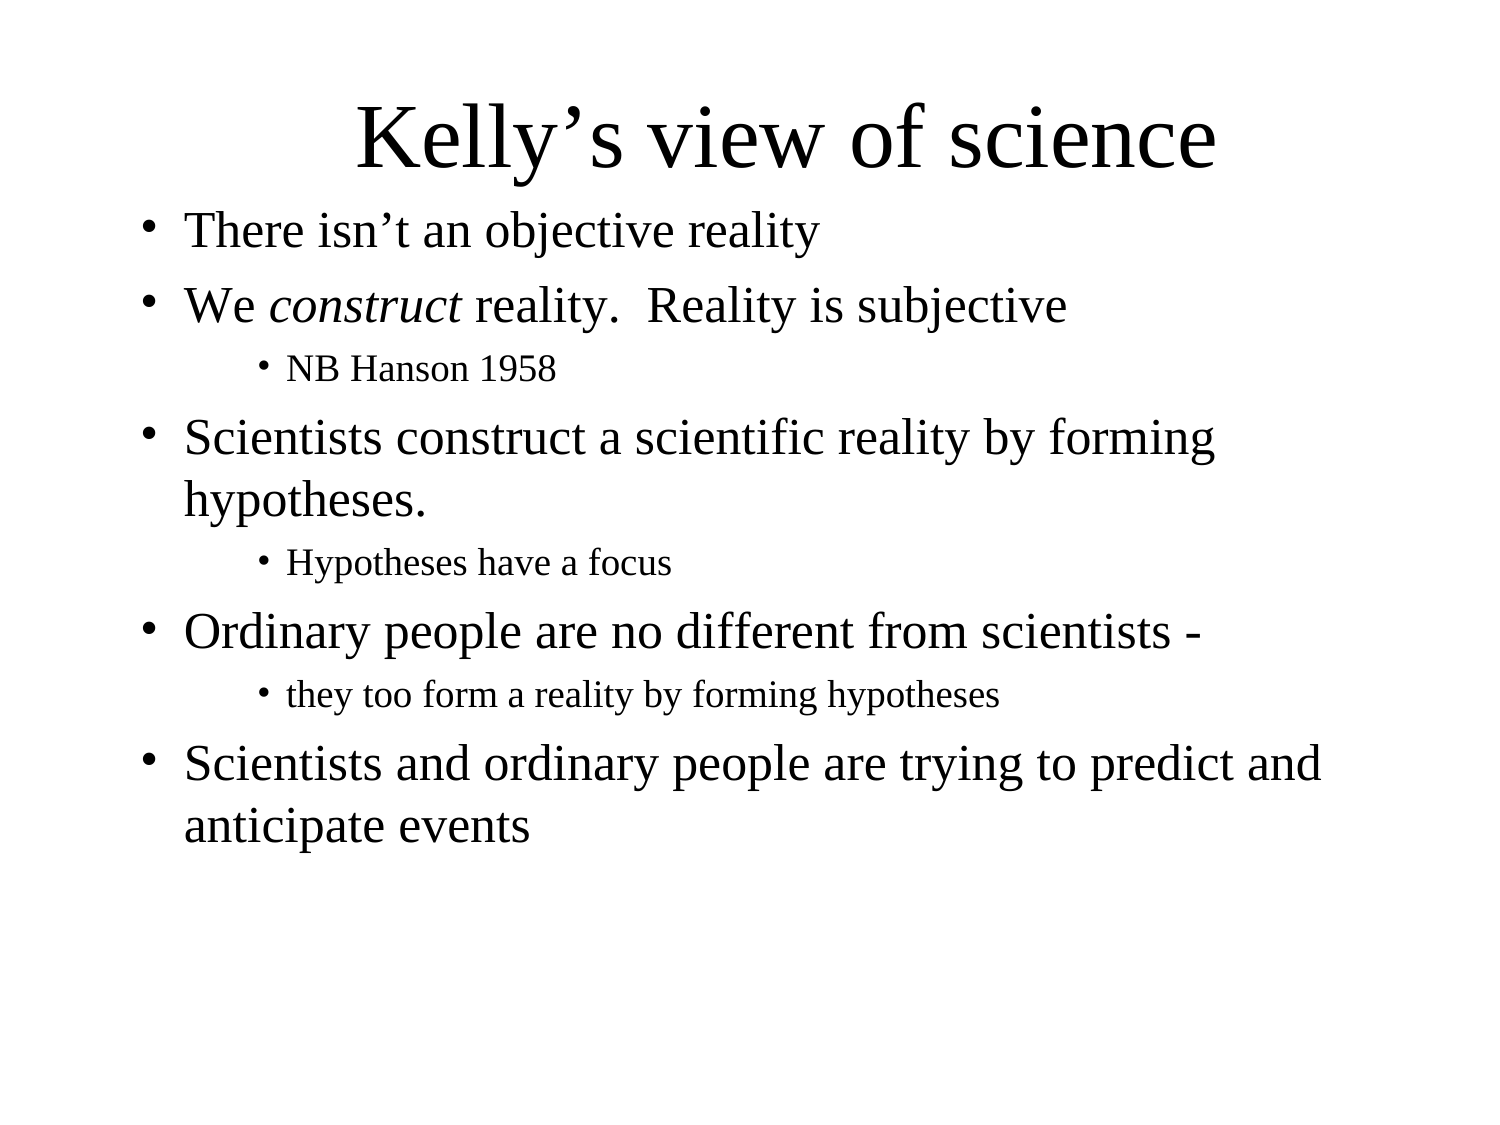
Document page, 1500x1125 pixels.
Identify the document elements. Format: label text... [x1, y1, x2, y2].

list There isn’t an objective reality We construct reality. Reality is subjective NB Hanson 1958 Scientists construct a scientific reality by forming hypotheses. Hypotheses have a focus Ordinary people are no different from scientists - they too form a reality by forming hypotheses Scientists and ordinary people are trying to predict and anticipate events [125, 187, 1401, 863]
title Kelly’s view of science [150, 37, 1426, 225]
